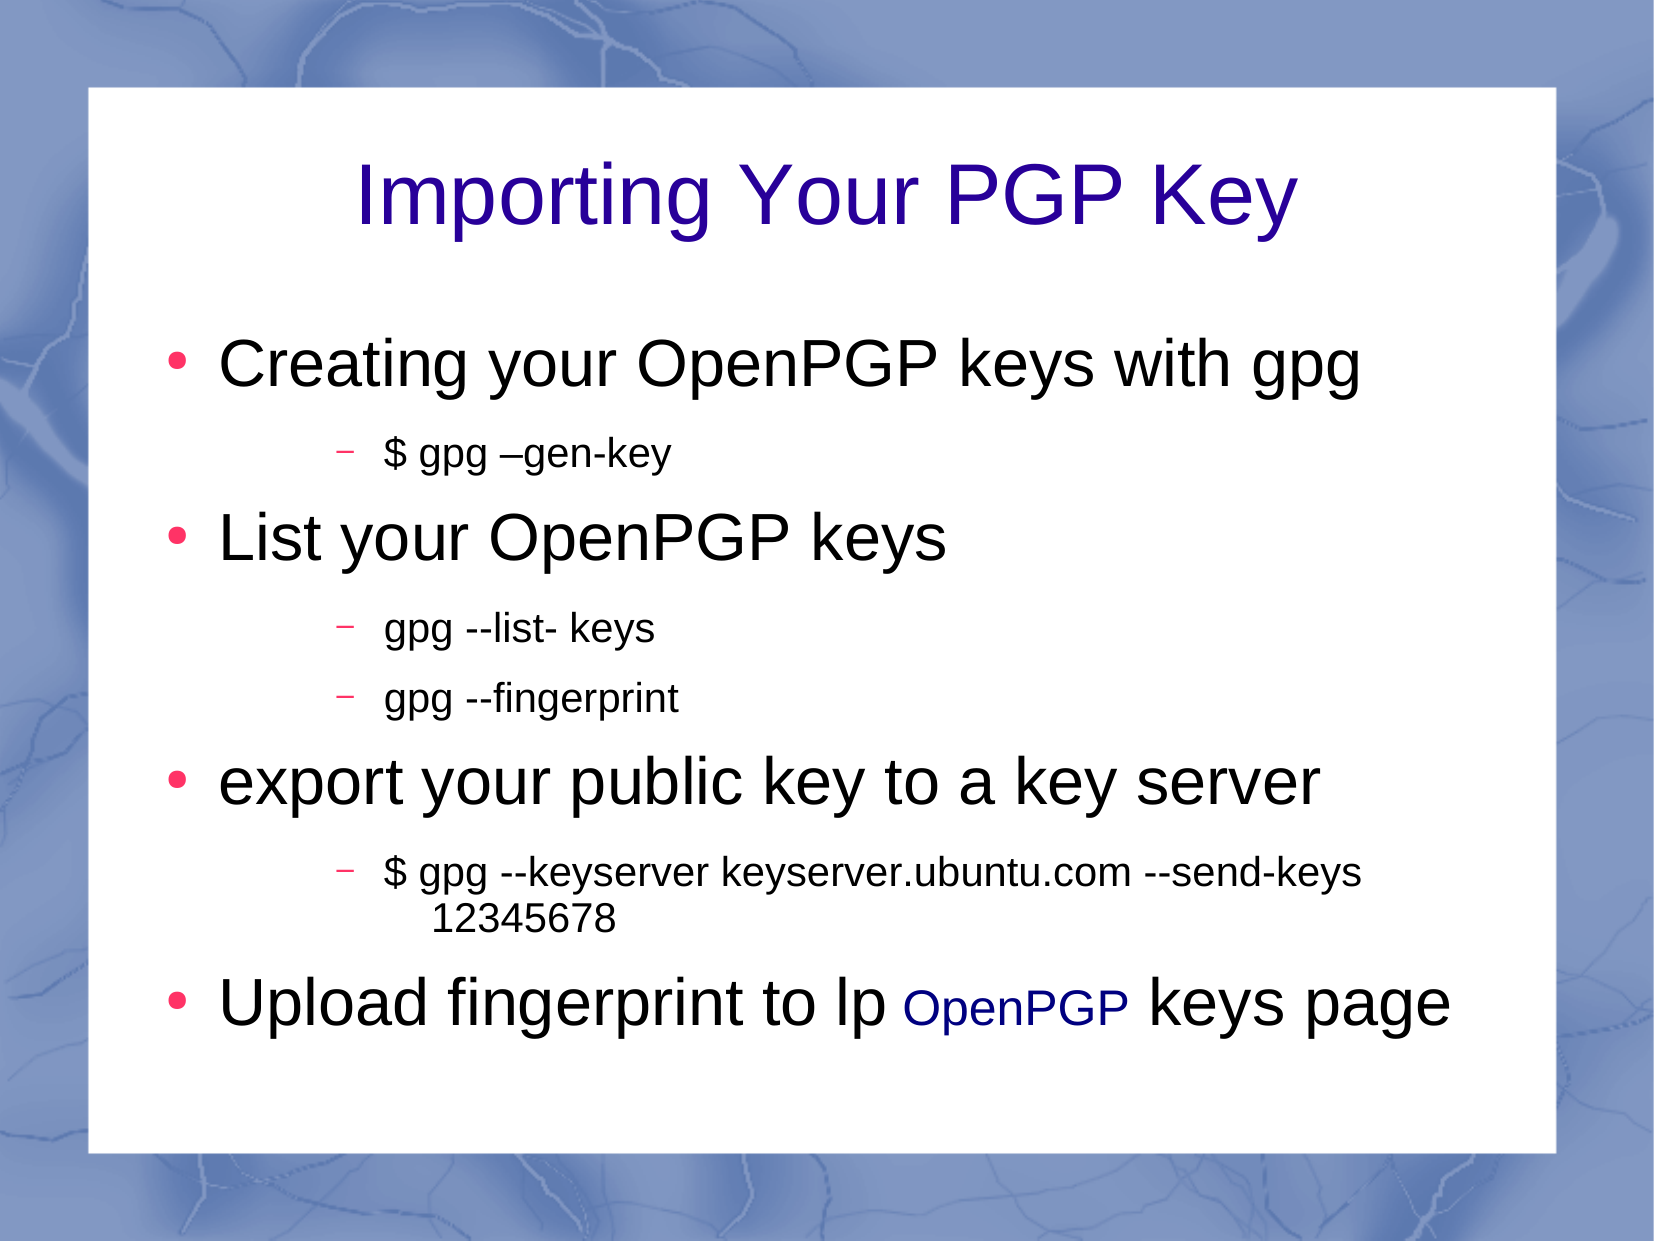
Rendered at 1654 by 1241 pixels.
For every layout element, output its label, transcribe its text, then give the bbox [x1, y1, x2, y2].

picture [0, 0, 1654, 1241]
list Creating your OpenPGP keys with gpg $ gpg –gen-key List your OpenPGP keys gpg --list- keys gpg --fingerprint export your public key to a key server $ gpg --keyserver keyserver.ubuntu.com --send-keys 12345678 Upload fingerprint to lp OpenPGP keys page [147, 325, 1506, 1045]
title Importing Your PGP Key [118, 90, 1536, 298]
